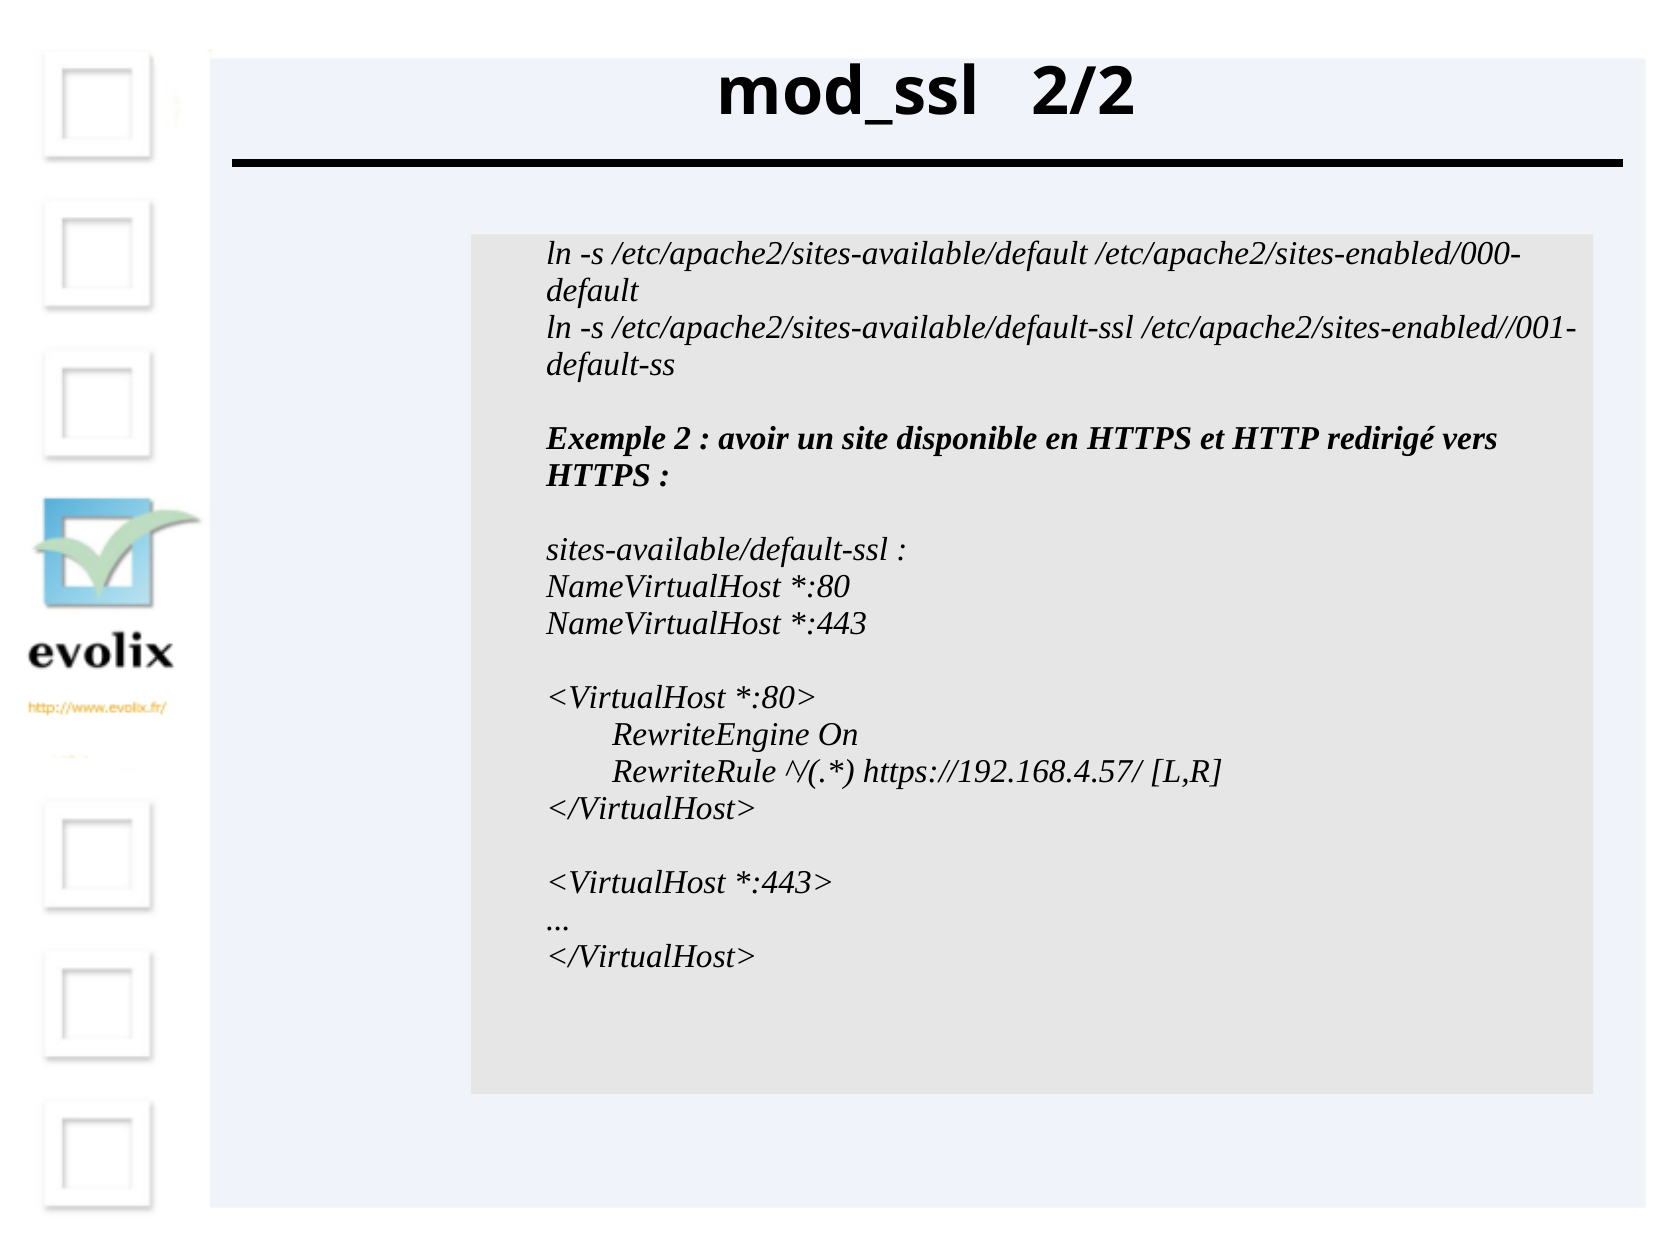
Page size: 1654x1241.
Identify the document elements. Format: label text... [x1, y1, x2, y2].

picture [0, 49, 1654, 1218]
title mod_ssl 2/2 [438, 0, 1414, 178]
text_box ln -s /etc/apache2/sites-available/default /etc/apache2/sites-enabled/000-default ln -s /etc/apache2/sites-available/default-ssl /etc/apache2/sites-enabled//001-default-ss Exemple 2 : avoir un site disponible en HTTPS et HTTP redirigé vers HTTPS : sites-available/default-ssl : NameVirtualHost *:80 NameVirtualHost *:443 <VirtualHost *:80> RewriteEngine On RewriteRule ^/(.*) https://192.168.4.57/ [L,R] </VirtualHost> <VirtualHost *:443> ... </VirtualHost> [471, 234, 1594, 1094]
